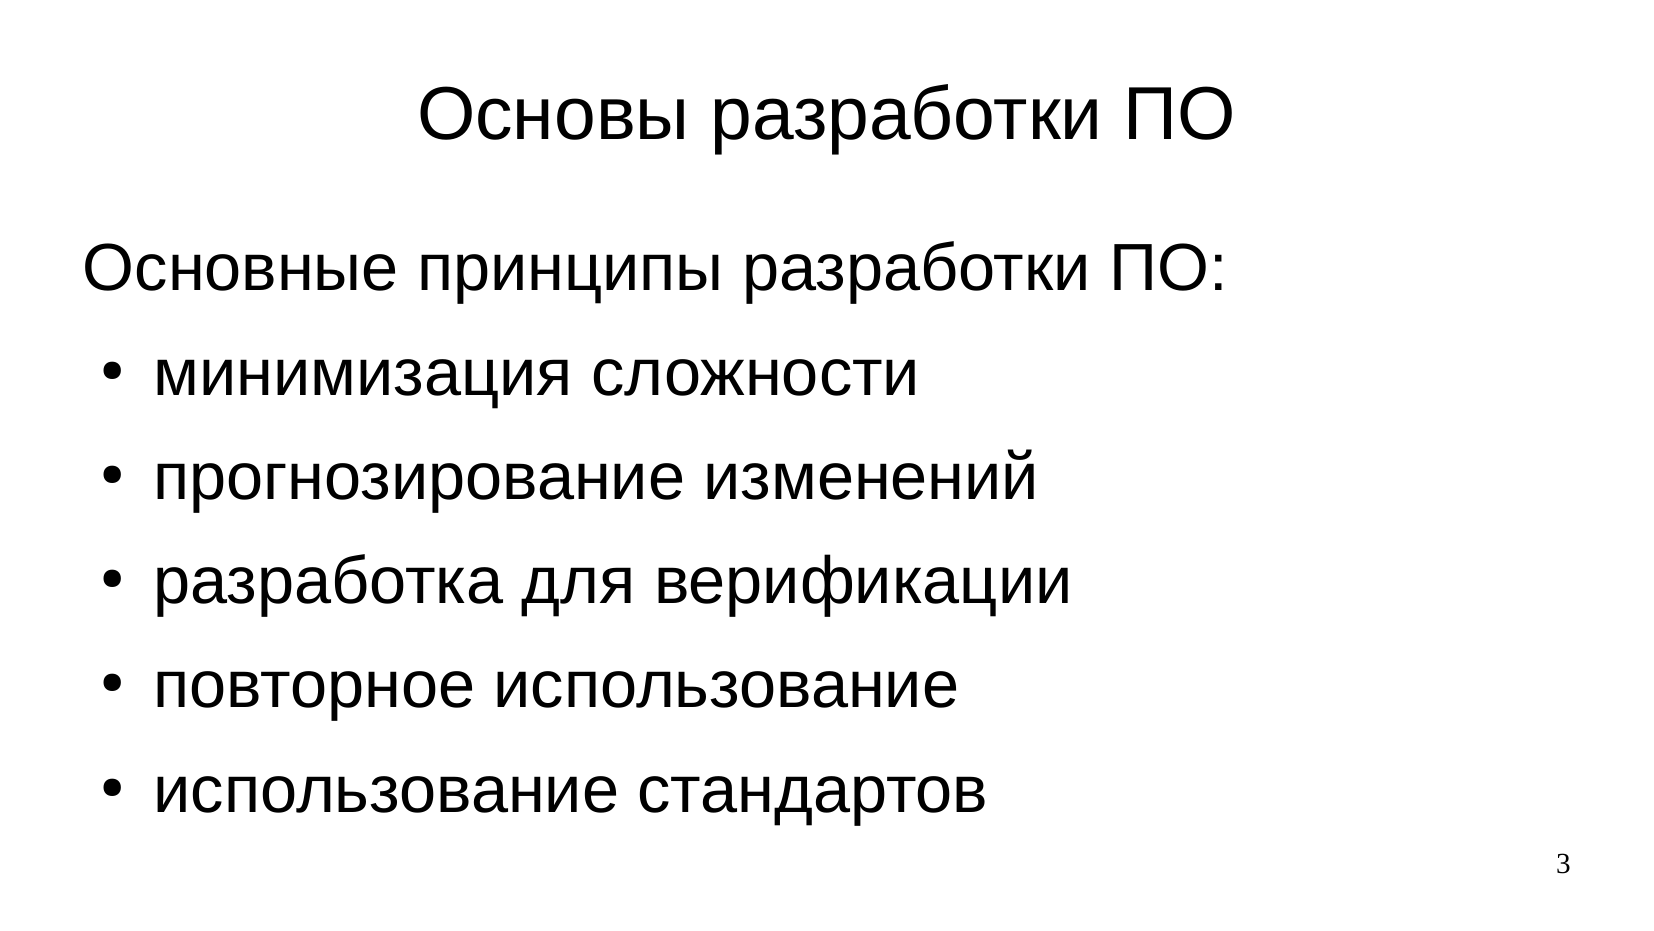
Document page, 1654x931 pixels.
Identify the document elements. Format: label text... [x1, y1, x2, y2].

list Основные принципы разработки ПО: минимизация сложности прогнозирование изменений разработка для верификации повторное использование использование стандартов [82, 230, 1571, 880]
title Основы разработки ПО [82, 71, 1571, 156]
